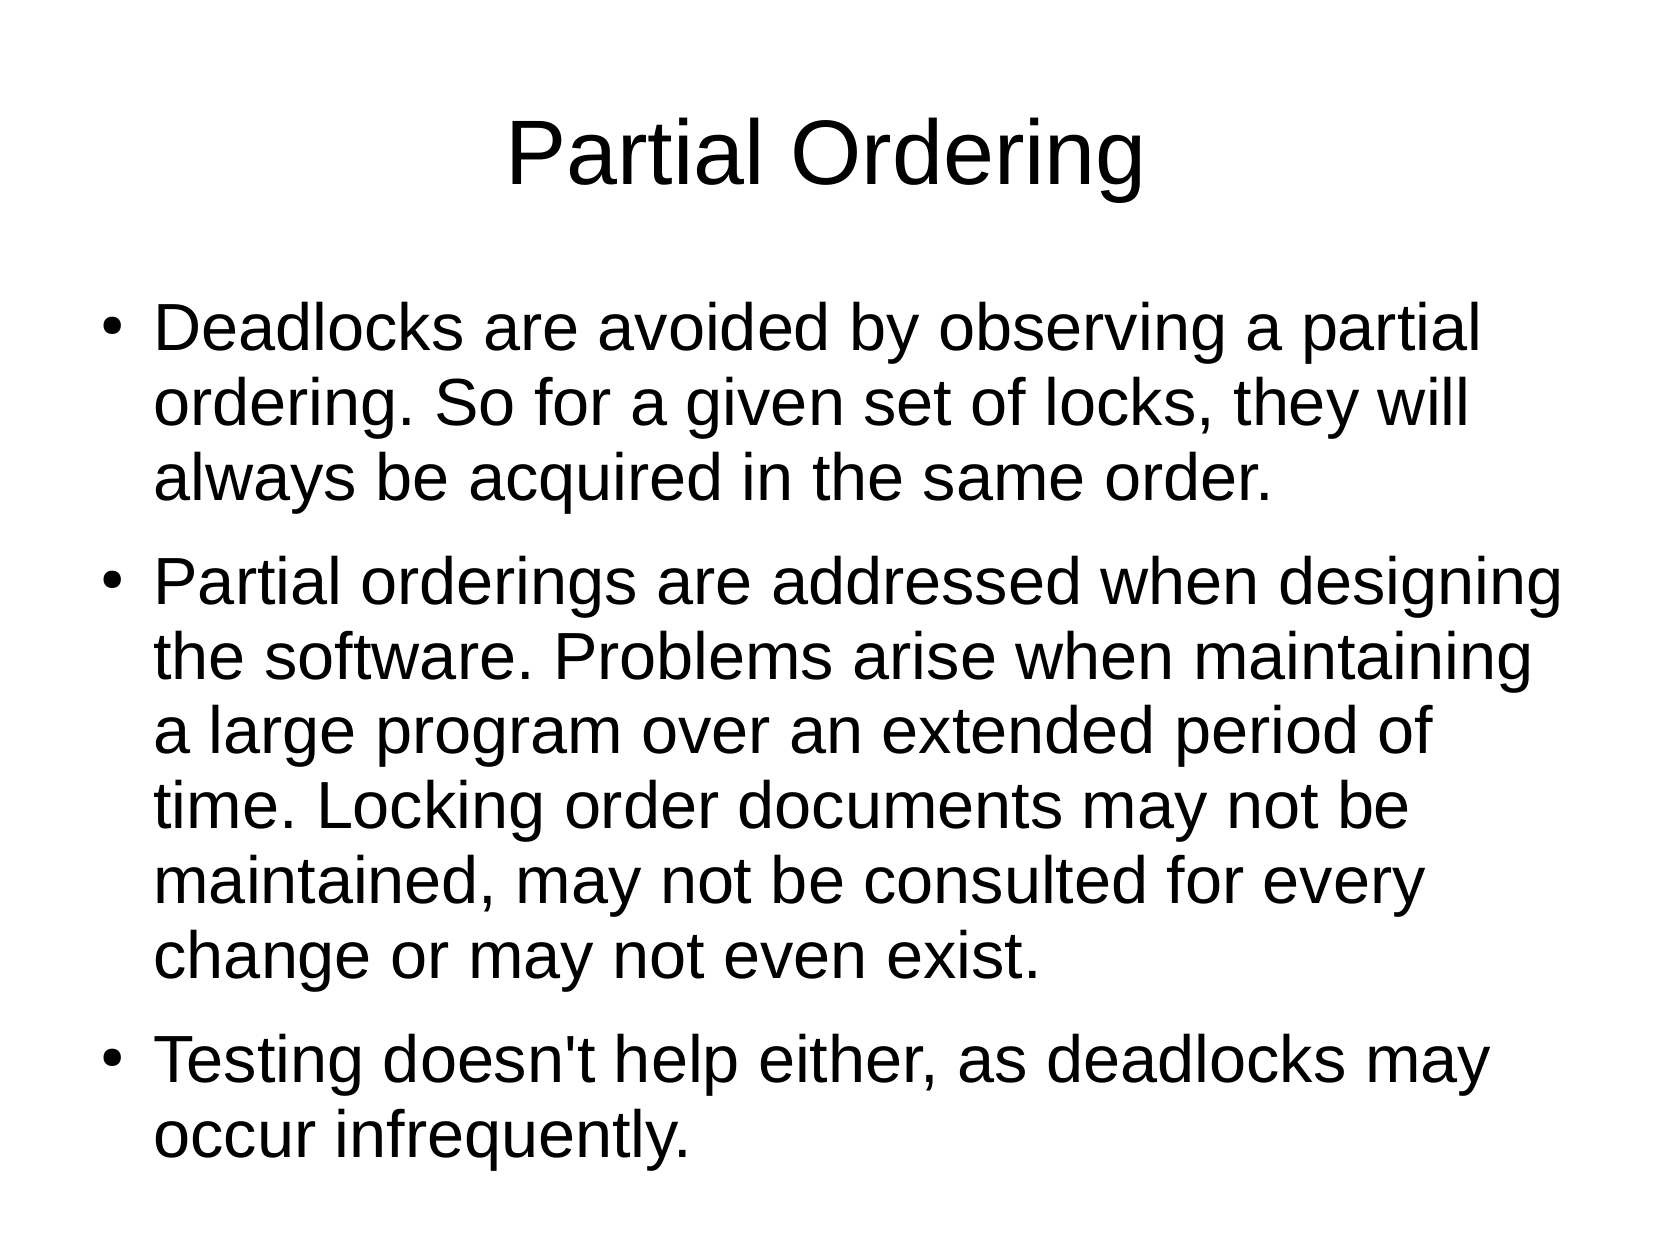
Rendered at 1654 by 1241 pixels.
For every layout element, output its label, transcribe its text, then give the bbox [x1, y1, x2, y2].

list Deadlocks are avoided by observing a partial ordering. So for a given set of locks, they will always be acquired in the same order. Partial orderings are addressed when designing the software. Problems arise when maintaining a large program over an extended period of time. Locking order documents may not be maintained, may not be consulted for every change or may not even exist. Testing doesn't help either, as deadlocks may occur infrequently. [82, 290, 1571, 1172]
title Partial Ordering [82, 49, 1571, 257]
